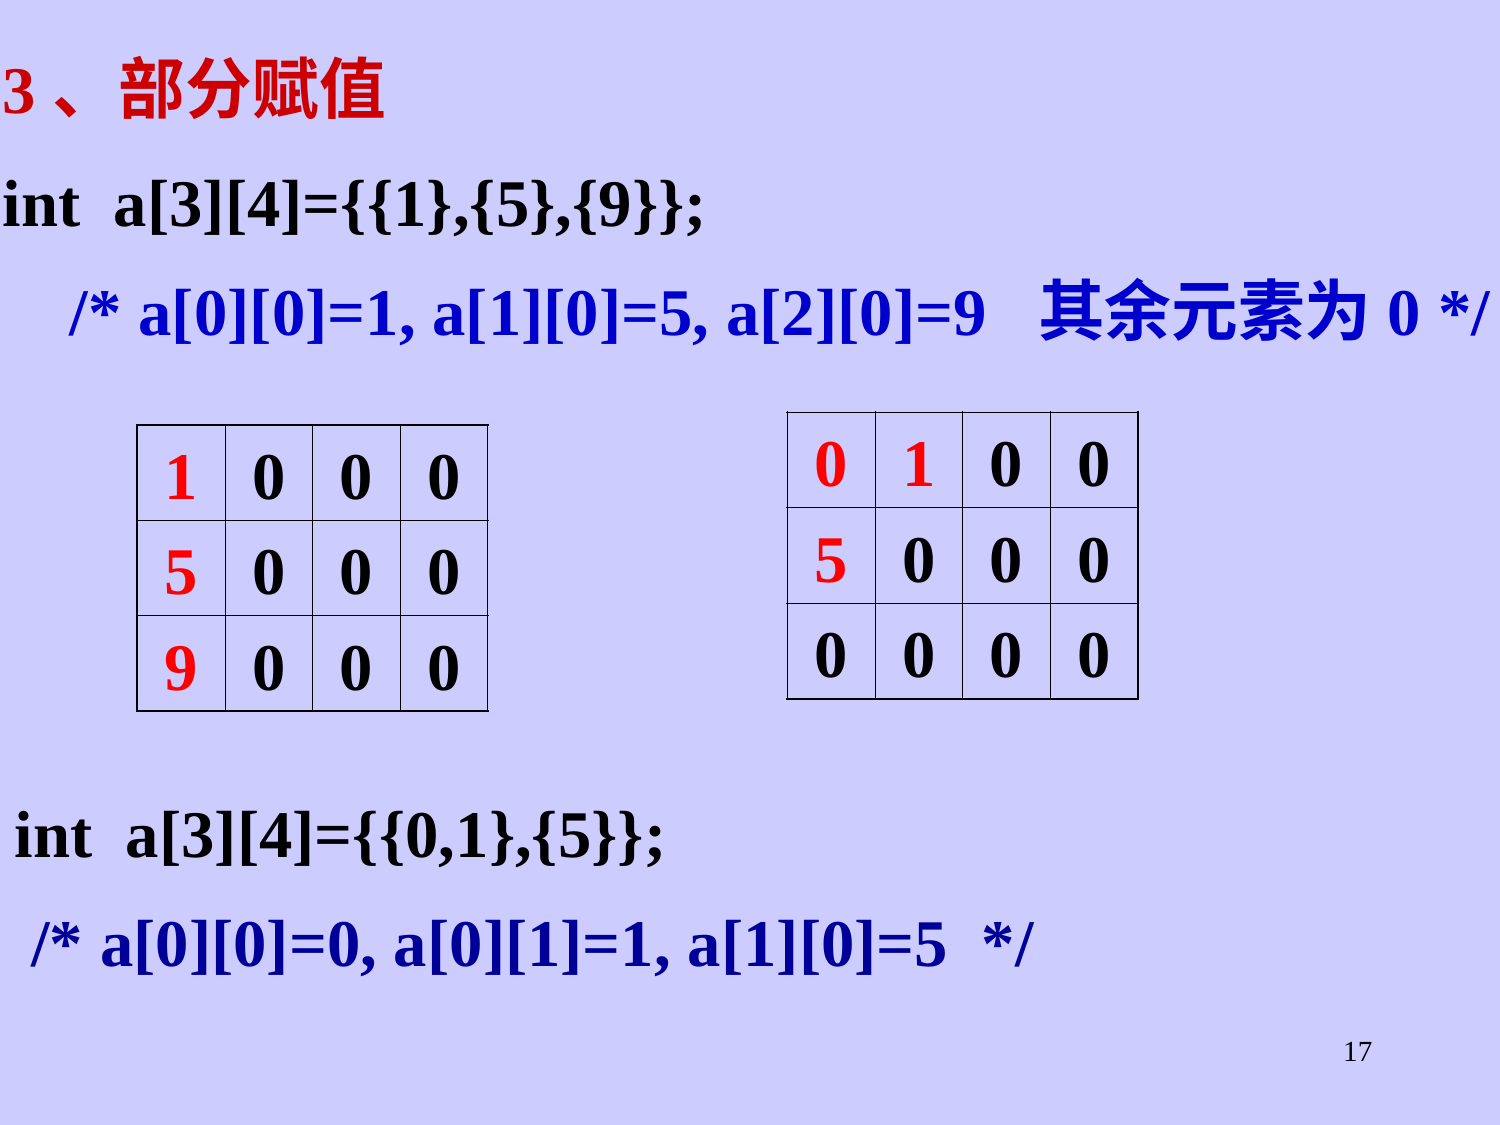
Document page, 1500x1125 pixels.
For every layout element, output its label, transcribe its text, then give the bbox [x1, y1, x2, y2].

text_box <编号> [1074, 1025, 1388, 1101]
table_cell 9 [138, 616, 225, 710]
table_cell 0 [1051, 604, 1137, 698]
table_cell 0 [963, 604, 1050, 698]
table_header 0 [963, 413, 1050, 507]
table_header 0 [788, 413, 875, 507]
table_header 1 [138, 426, 225, 520]
table_cell 0 [226, 616, 312, 710]
table_cell 0 [876, 604, 962, 698]
table_cell 0 [963, 508, 1050, 603]
table_cell 0 [226, 521, 312, 615]
table_header 0 [1051, 413, 1137, 507]
table_header 0 [226, 426, 312, 520]
table_header 1 [876, 413, 962, 507]
table_cell 0 [1051, 508, 1137, 603]
table_cell 5 [138, 521, 225, 615]
table_cell 5 [788, 508, 875, 603]
table_cell 0 [313, 521, 400, 615]
table_cell 0 [401, 521, 487, 615]
table_cell 0 [401, 616, 487, 710]
text_box int a[3][4]={{0,1},{5}}; /* a[0][0]=0, a[0][1]=1, a[1][0]=5 */ [0, 774, 1500, 988]
text_box int a[3][4]={{1},{5},{9}}; /* a[0][0]=1, a[1][0]=5, a[2][0]=9 其余元素为0 */ [0, 149, 1500, 351]
table_cell 0 [788, 604, 875, 698]
table_cell 0 [876, 508, 962, 603]
table_cell 0 [313, 616, 400, 710]
text_box 3、部分赋值 [0, 37, 1113, 130]
table_header 0 [313, 426, 400, 520]
table_header 0 [401, 426, 487, 520]
